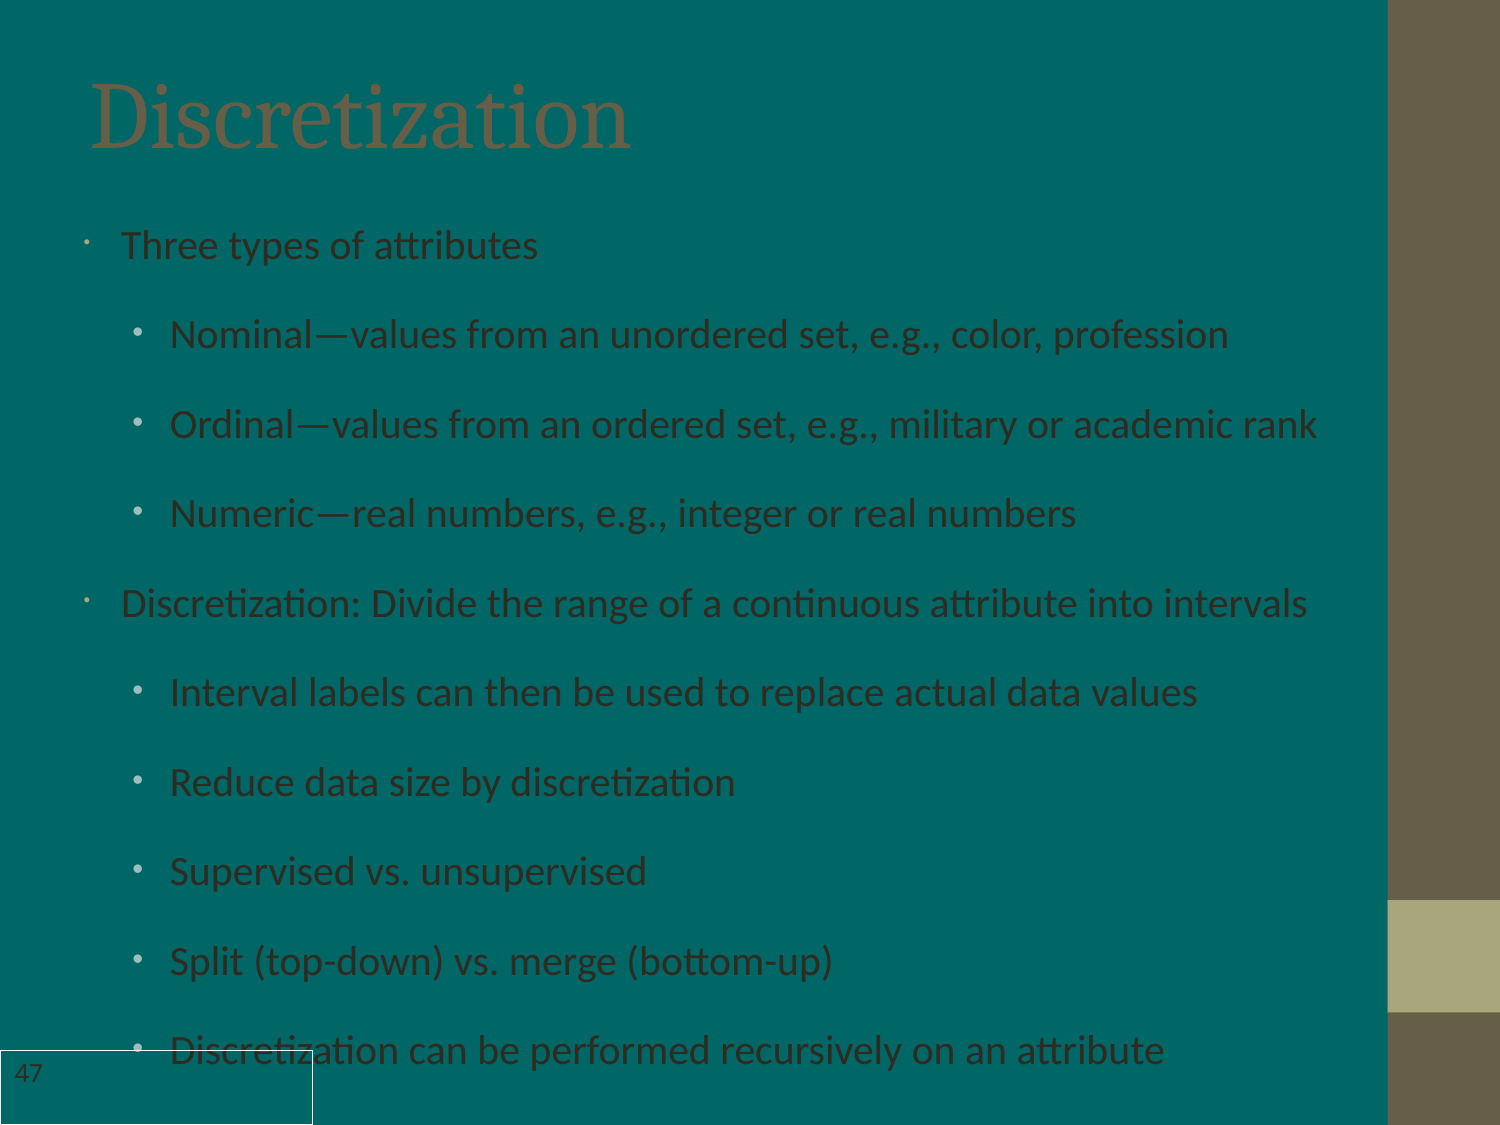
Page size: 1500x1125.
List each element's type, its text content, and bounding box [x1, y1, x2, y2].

list Three types of attributes Nominal—values from an unordered set, e.g., color, profession Ordinal—values from an ordered set, e.g., military or academic rank Numeric—real numbers, e.g., integer or real numbers Discretization: Divide the range of a continuous attribute into intervals Interval labels can then be used to replace actual data values Reduce data size by discretization Supervised vs. unsupervised Split (top-down) vs. merge (bottom-up) Discretization can be performed recursively on an attribute Prepare for further analysis, e.g., classification [50, 200, 1450, 1075]
slide_number <number> [0, 1050, 313, 1125]
title Discretization [75, 45, 1325, 200]
